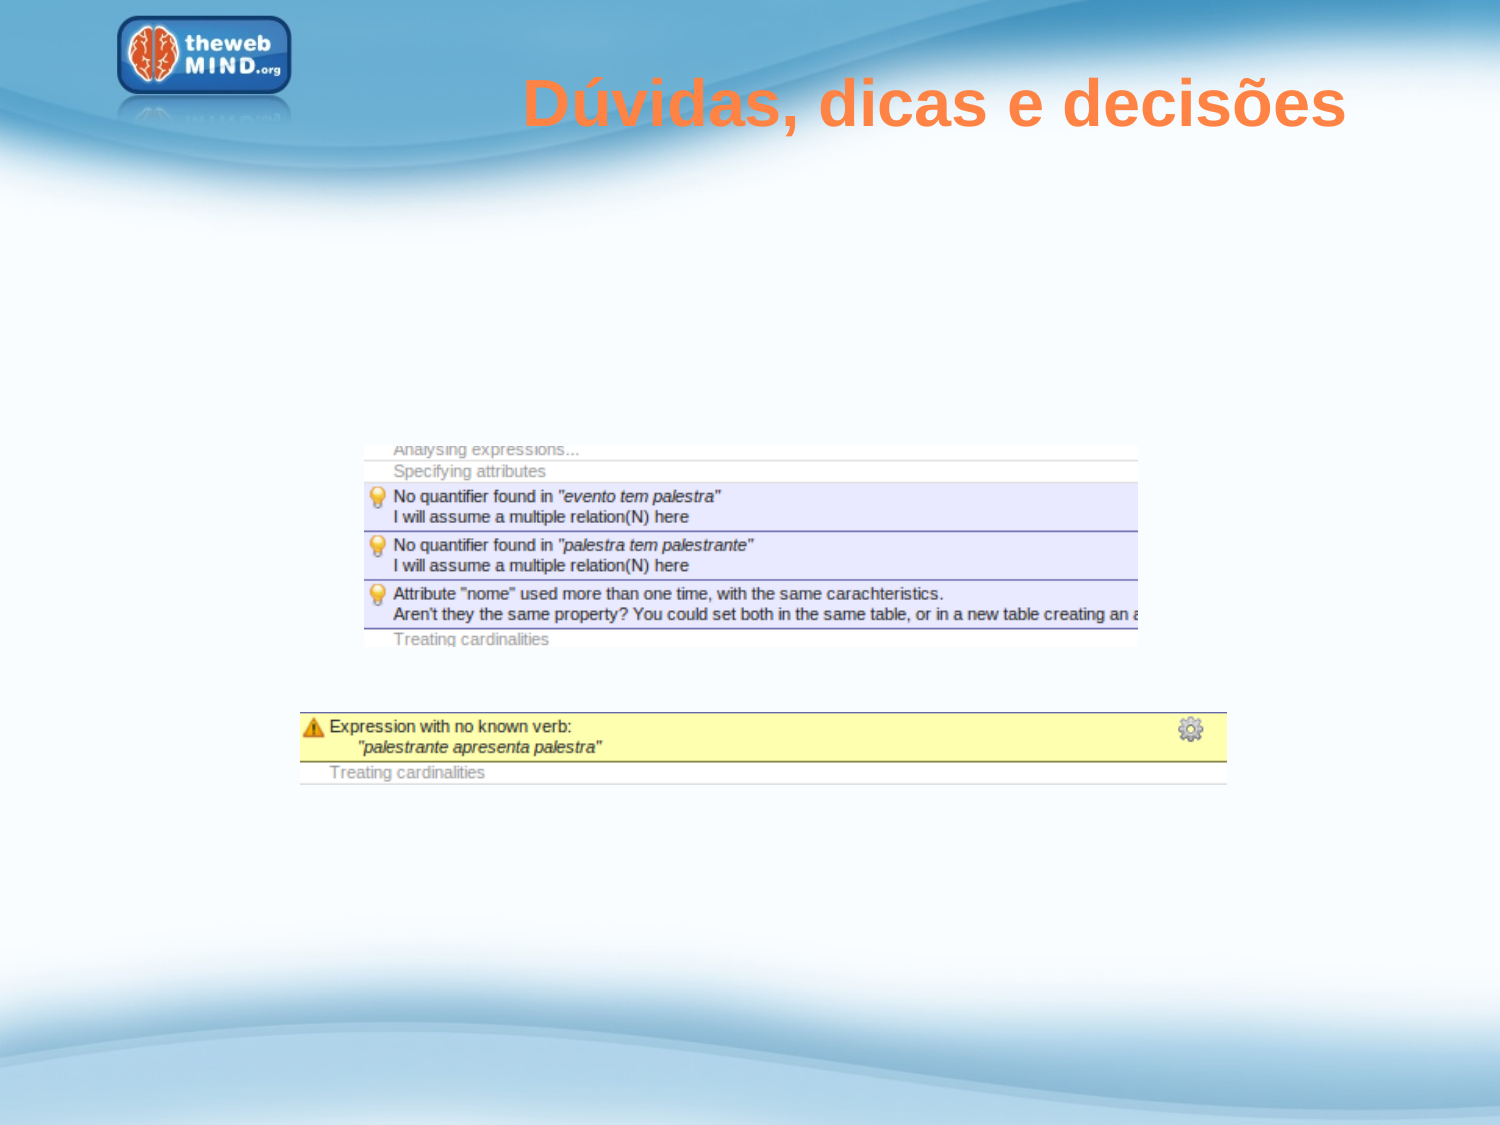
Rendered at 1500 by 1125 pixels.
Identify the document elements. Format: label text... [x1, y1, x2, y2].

text_box Dúvidas, dicas e decisões [507, 51, 1364, 148]
picture [0, 0, 1500, 1125]
